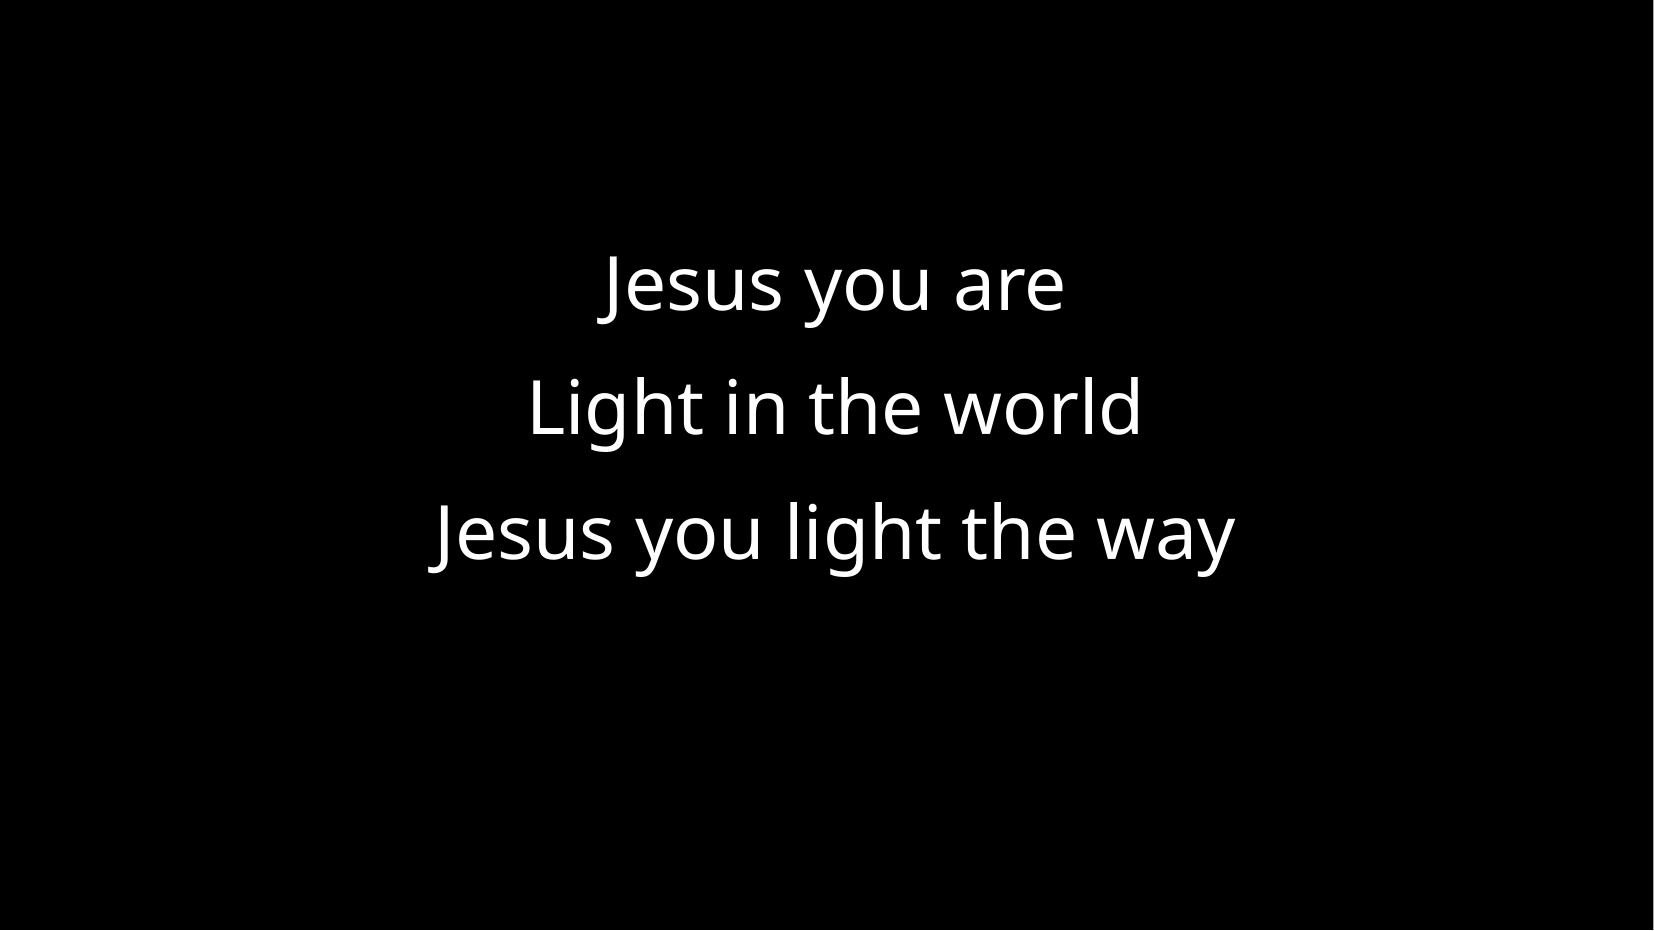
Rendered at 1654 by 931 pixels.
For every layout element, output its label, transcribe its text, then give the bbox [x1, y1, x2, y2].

list Jesus you are Light in the world Jesus you light the way [0, 230, 1654, 922]
